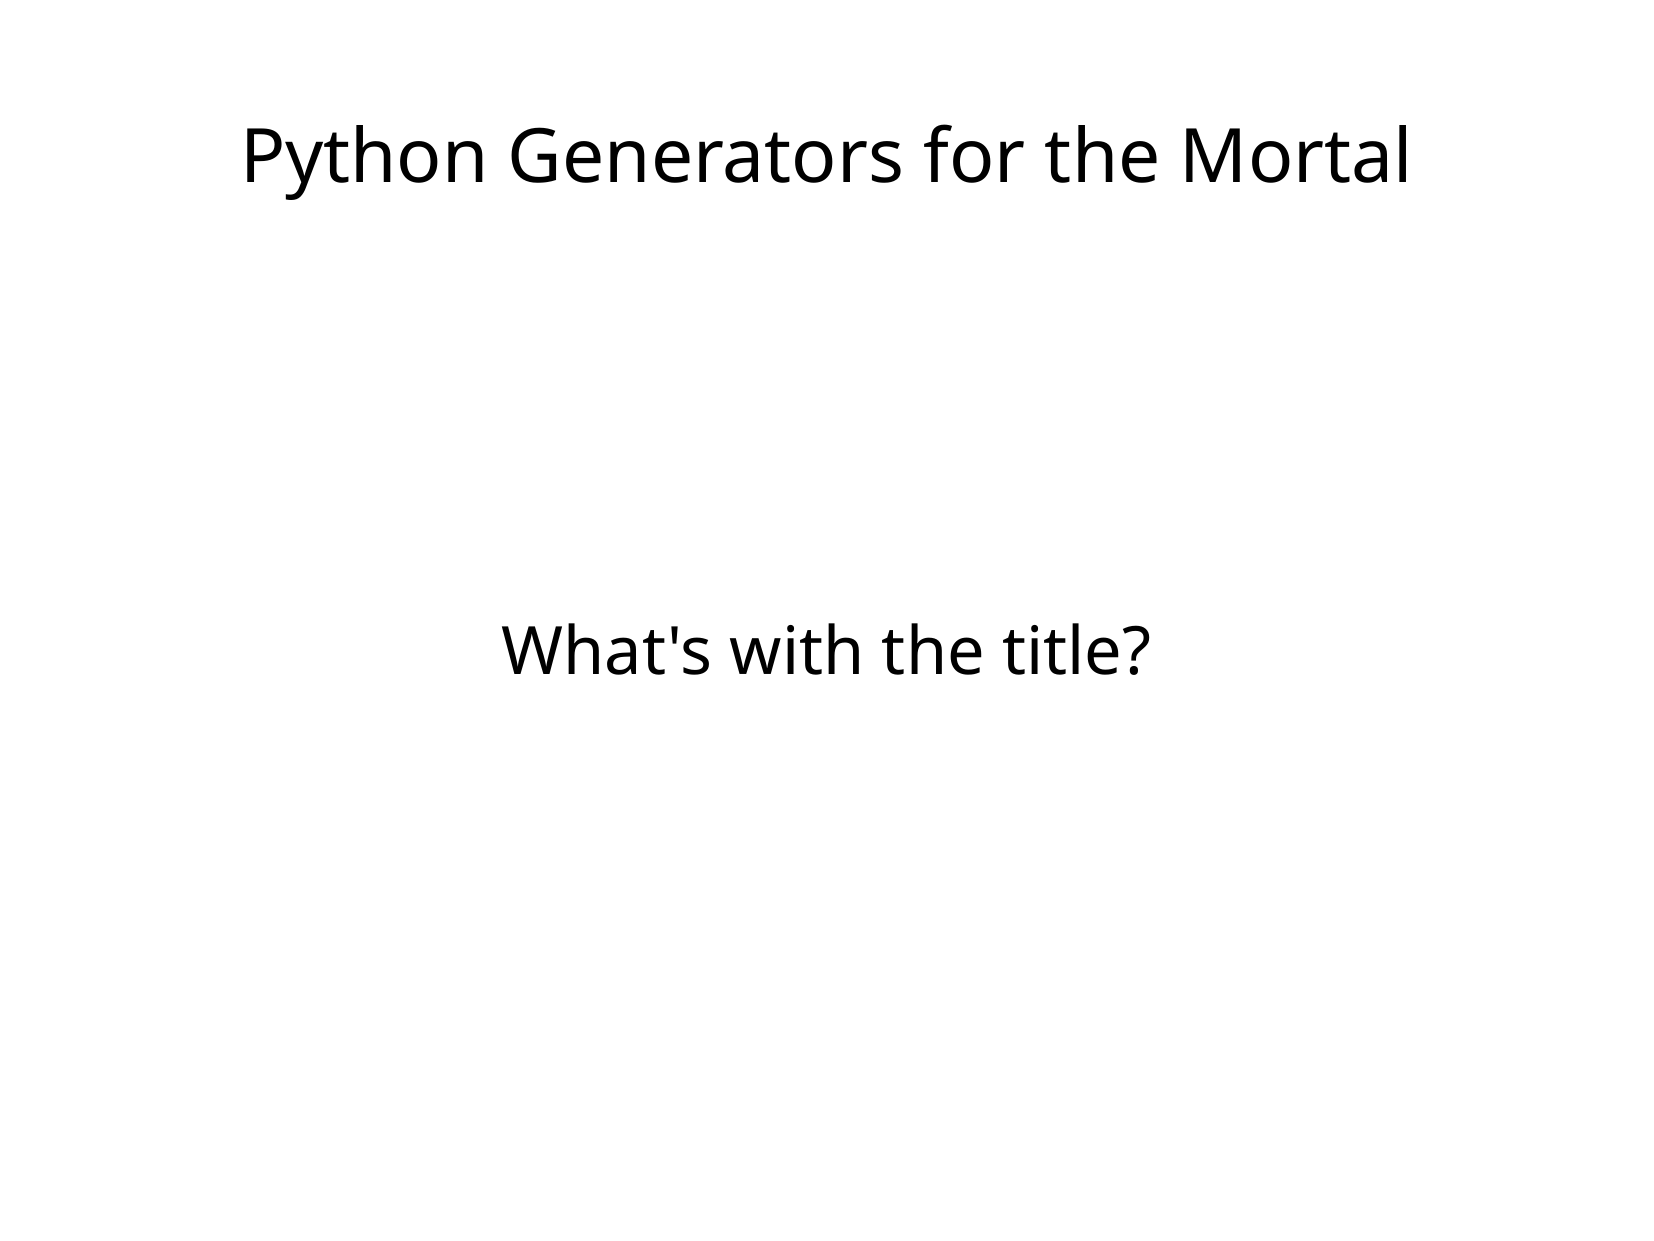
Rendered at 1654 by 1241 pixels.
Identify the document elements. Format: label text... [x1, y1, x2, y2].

title Python Generators for the Mortal [82, 49, 1571, 257]
list What's with the title? [82, 290, 1571, 1010]
